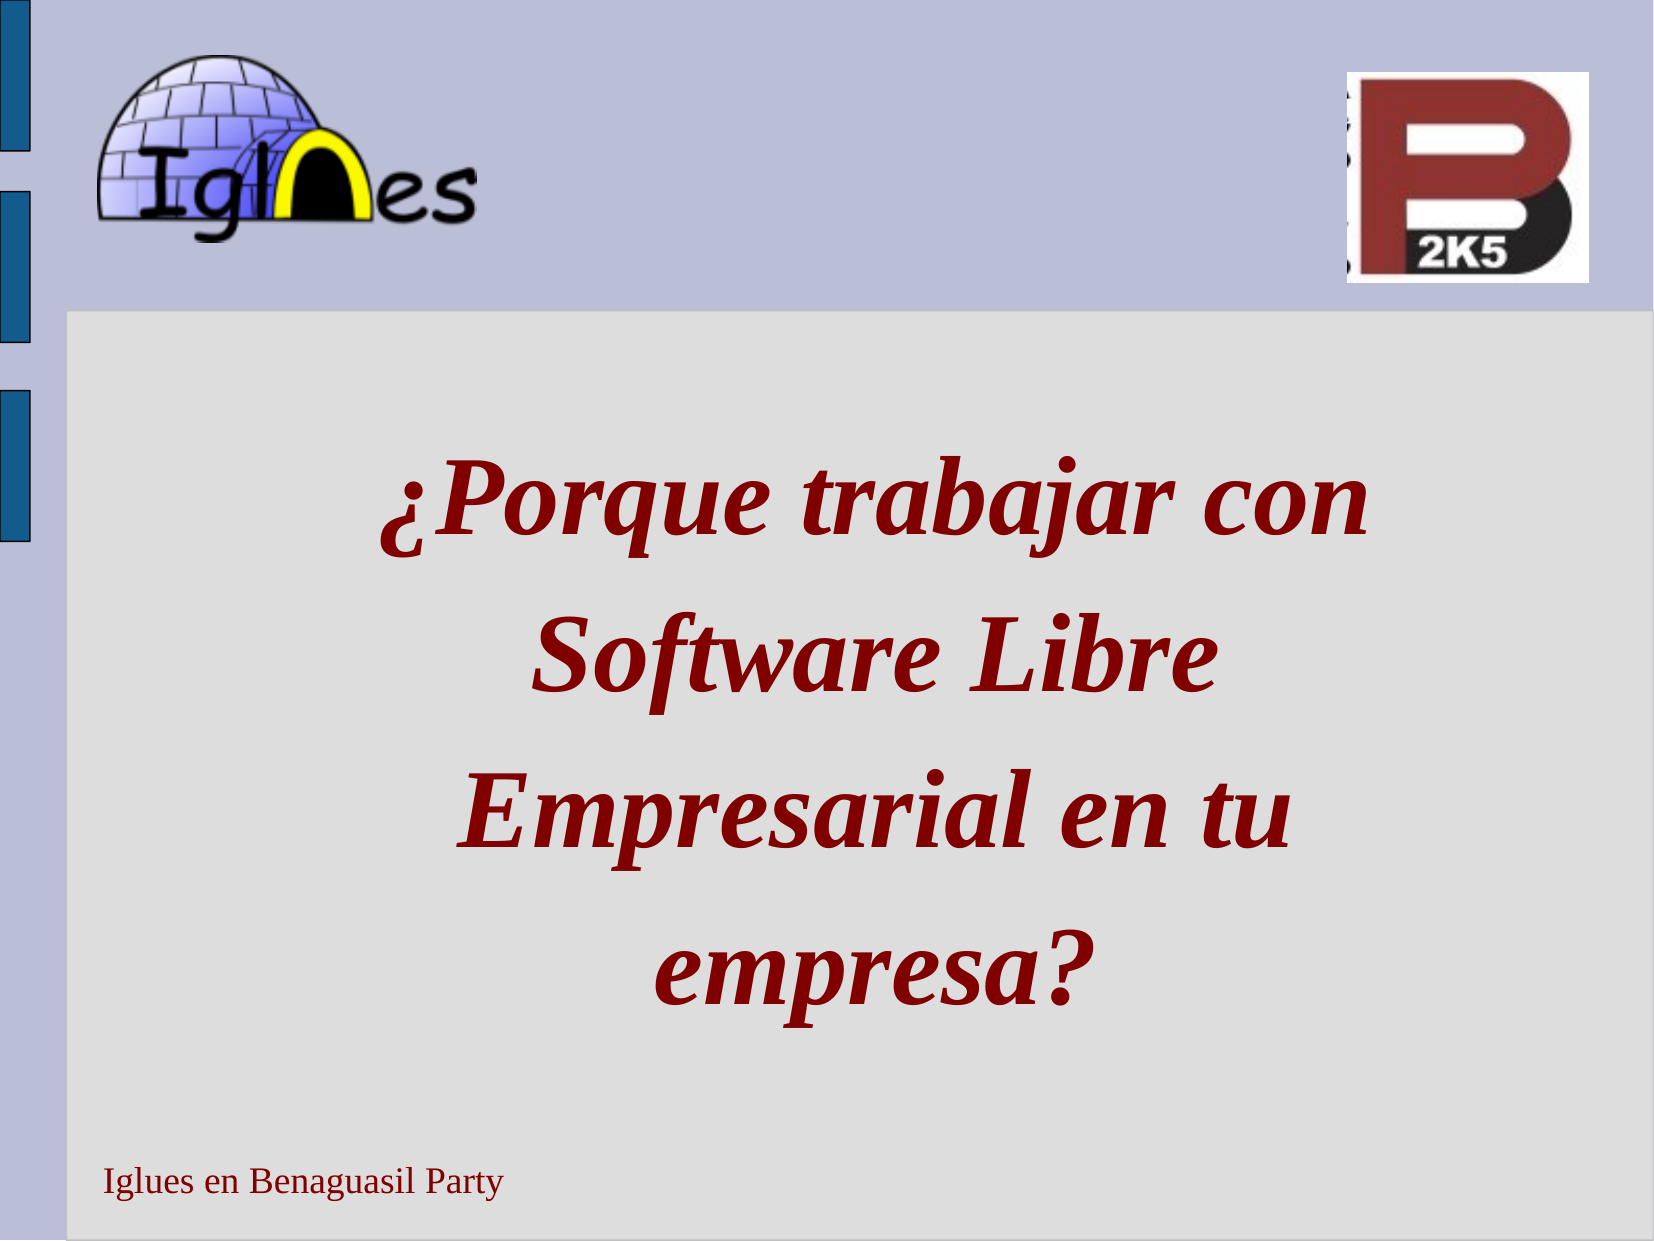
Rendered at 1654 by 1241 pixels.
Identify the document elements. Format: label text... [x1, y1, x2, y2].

picture [97, 55, 477, 243]
picture [1347, 72, 1589, 283]
text_box ¿Porque trabajar con Software Libre Empresarial en tu empresa? [343, 400, 1408, 1028]
text_box Iglues en Benaguasil Party [102, 1148, 1465, 1202]
